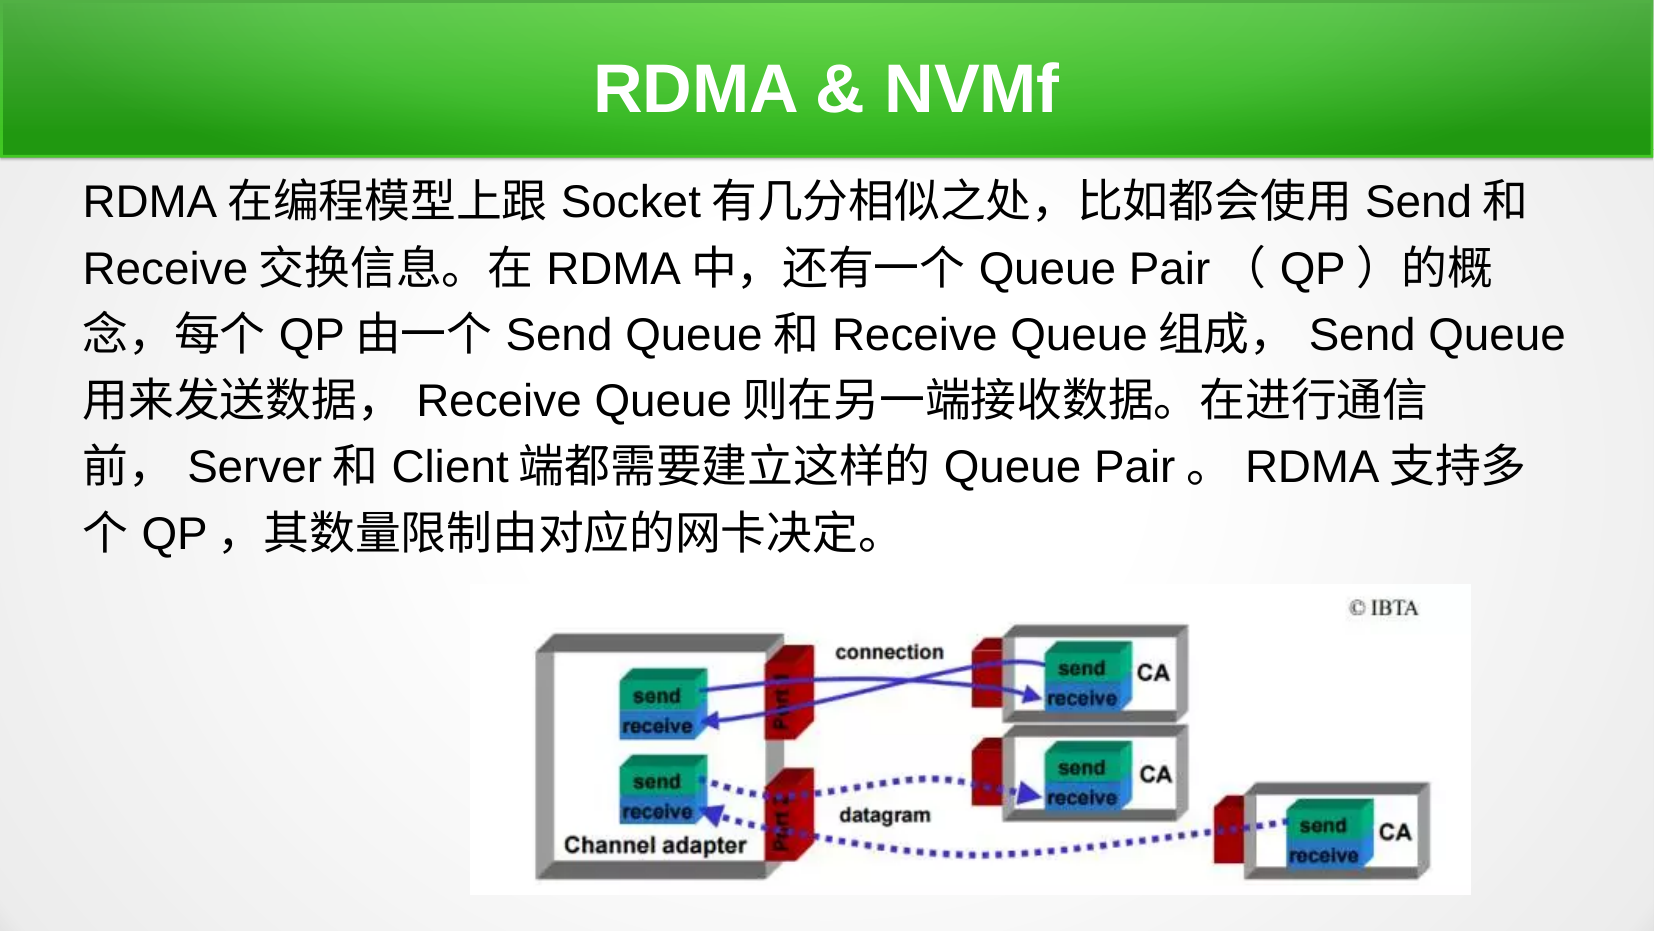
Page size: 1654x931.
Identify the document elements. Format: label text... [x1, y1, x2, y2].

title RDMA & NVMf [82, 35, 1571, 142]
subtitle RDMA在编程模型上跟Socket有几分相似之处，比如都会使用Send和Receive交换信息。在RDMA中，还有一个Queue Pair（QP）的概念，每个QP由一个Send Queue和Receive Queue组成，Send Queue用来发送数据，Receive Queue则在另一端接收数据。在进行通信前，Server和Client端都需要建立这样的Queue Pair。RDMA支持多个QP，其数量限制由对应的网卡决定。 [82, 165, 1571, 916]
picture [470, 584, 1471, 895]
